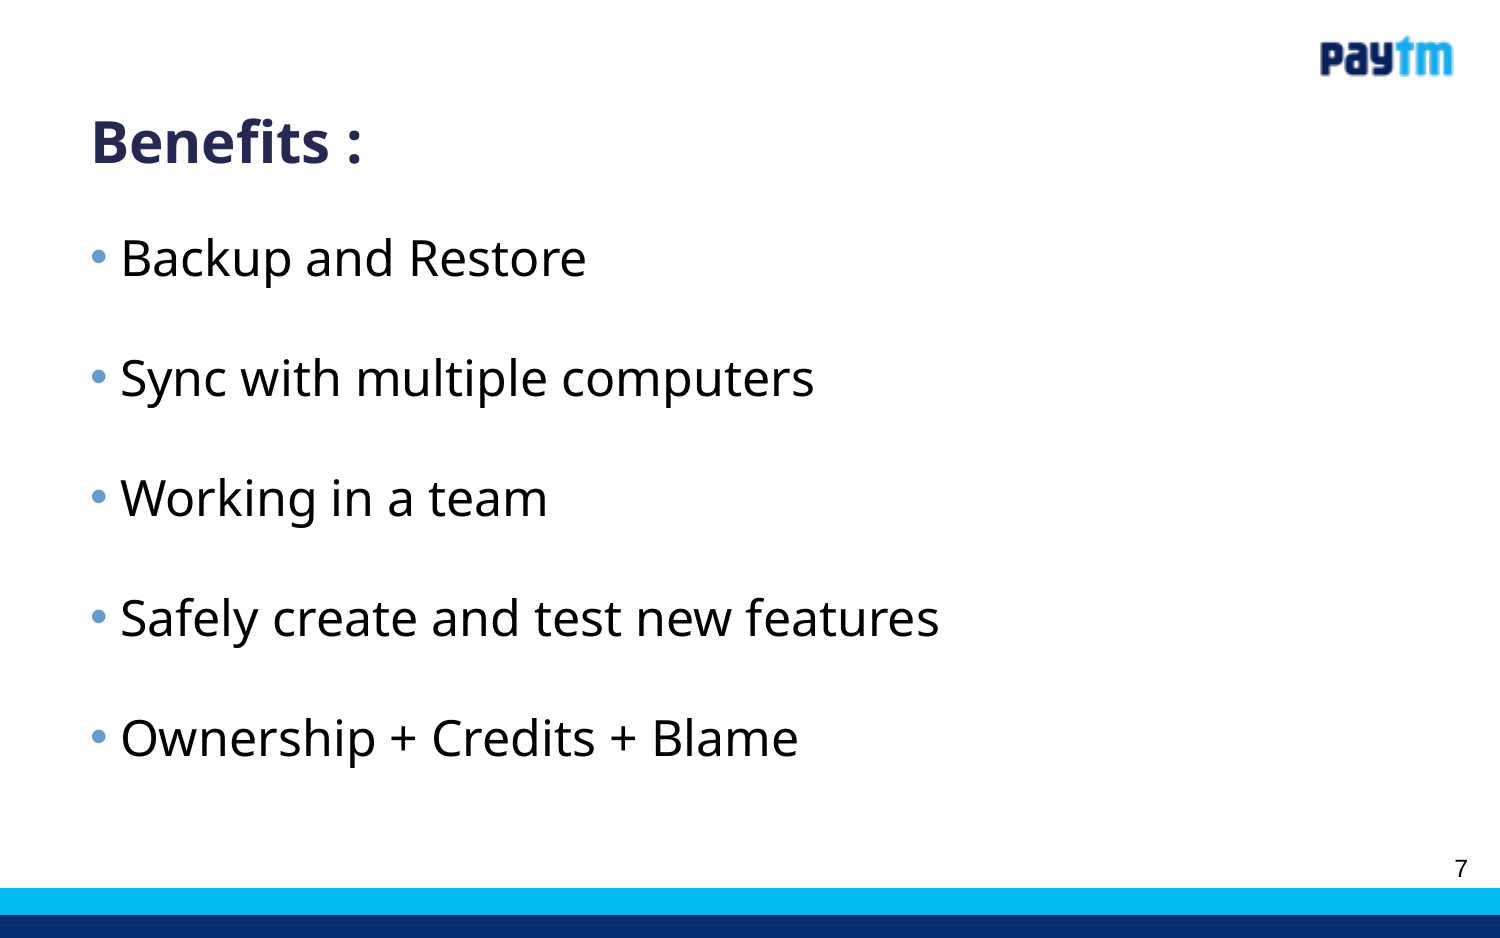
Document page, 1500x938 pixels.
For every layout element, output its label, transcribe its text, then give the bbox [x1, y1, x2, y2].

title Benefits : [75, 72, 1425, 209]
picture [0, 916, 1500, 938]
list Backup and Restore Sync with multiple computers Working in a team Safely create and test new features Ownership + Credits + Blame [75, 218, 1425, 886]
picture [1319, 33, 1456, 79]
slide_number 1 [1383, 845, 1484, 891]
